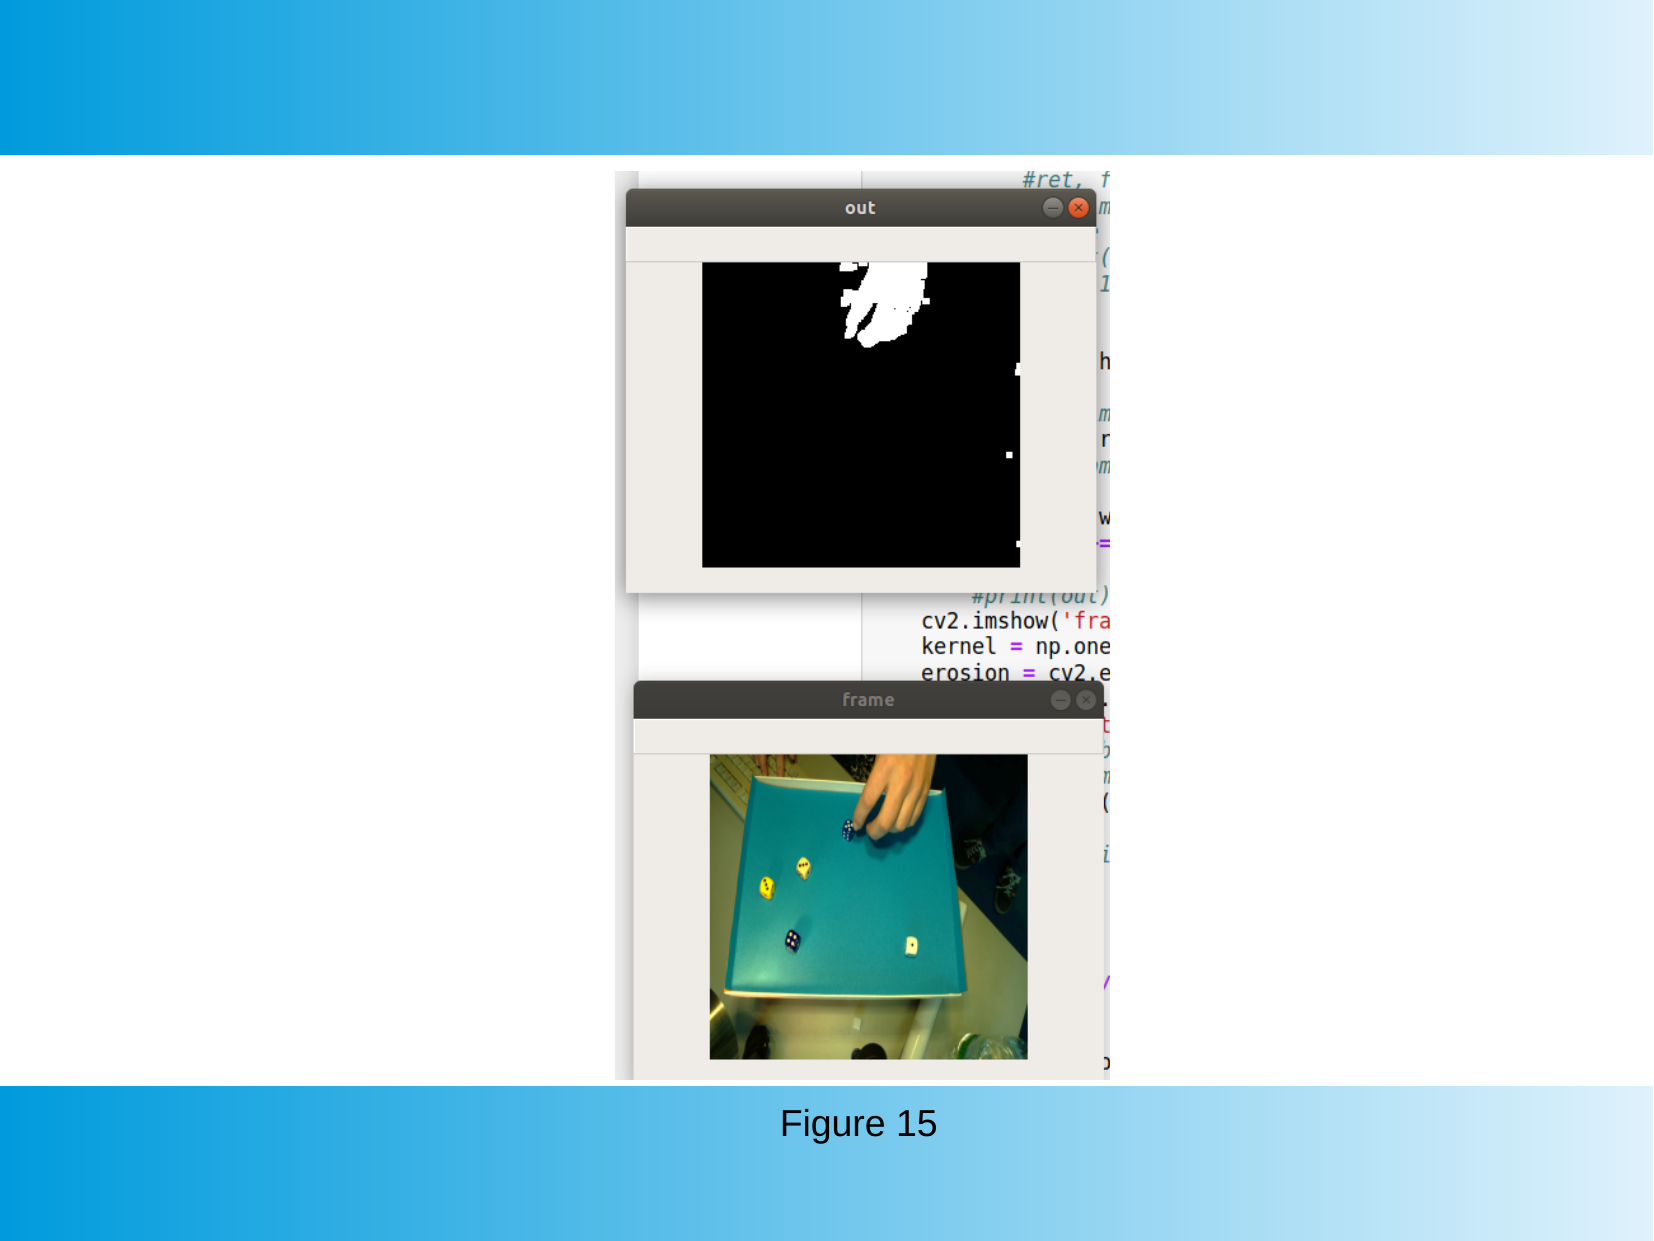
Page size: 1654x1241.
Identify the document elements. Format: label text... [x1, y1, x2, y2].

picture [614, 171, 1110, 1081]
text_box Figure 15 [765, 1095, 1081, 1152]
